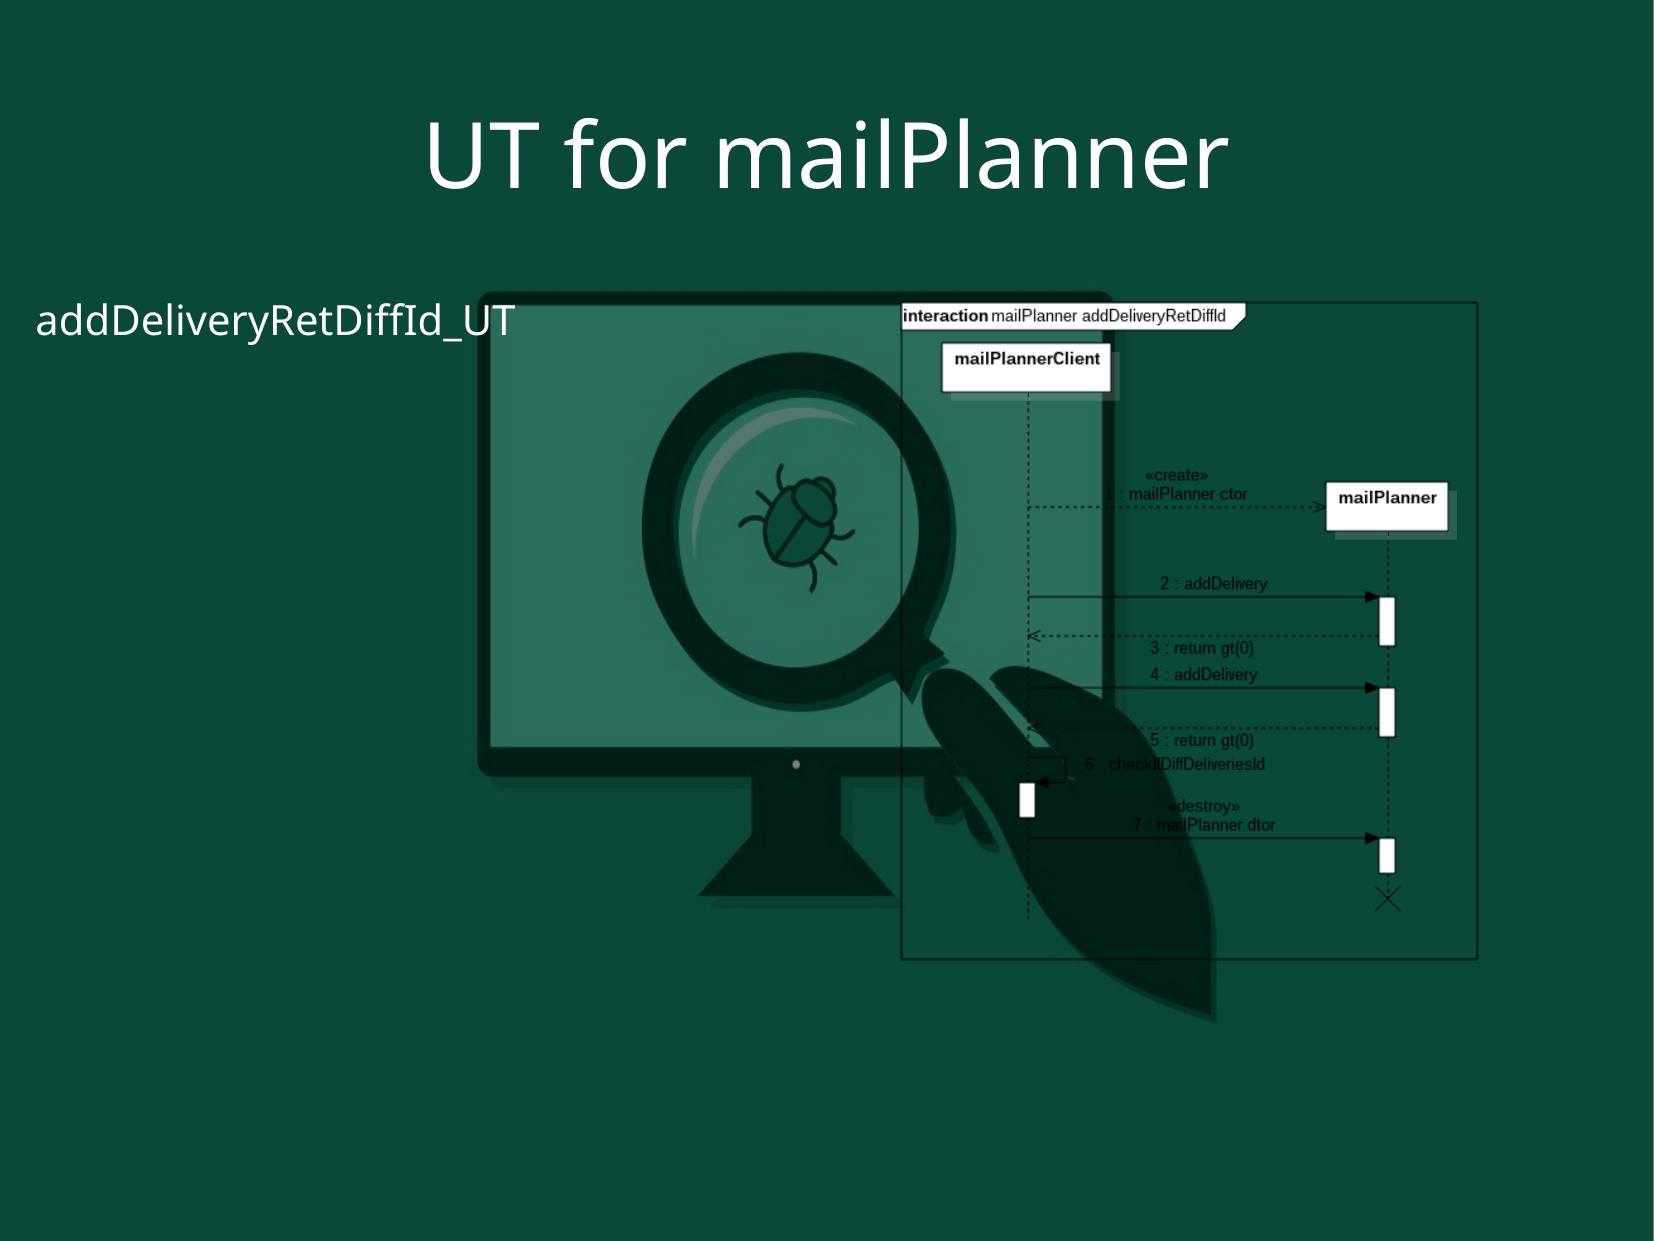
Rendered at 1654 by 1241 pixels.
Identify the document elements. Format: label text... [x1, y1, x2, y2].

list addDeliveryRetDiffId_UT [35, 290, 846, 1010]
title UT for mailPlanner [82, 49, 1571, 257]
picture [0, 0, 1654, 1241]
